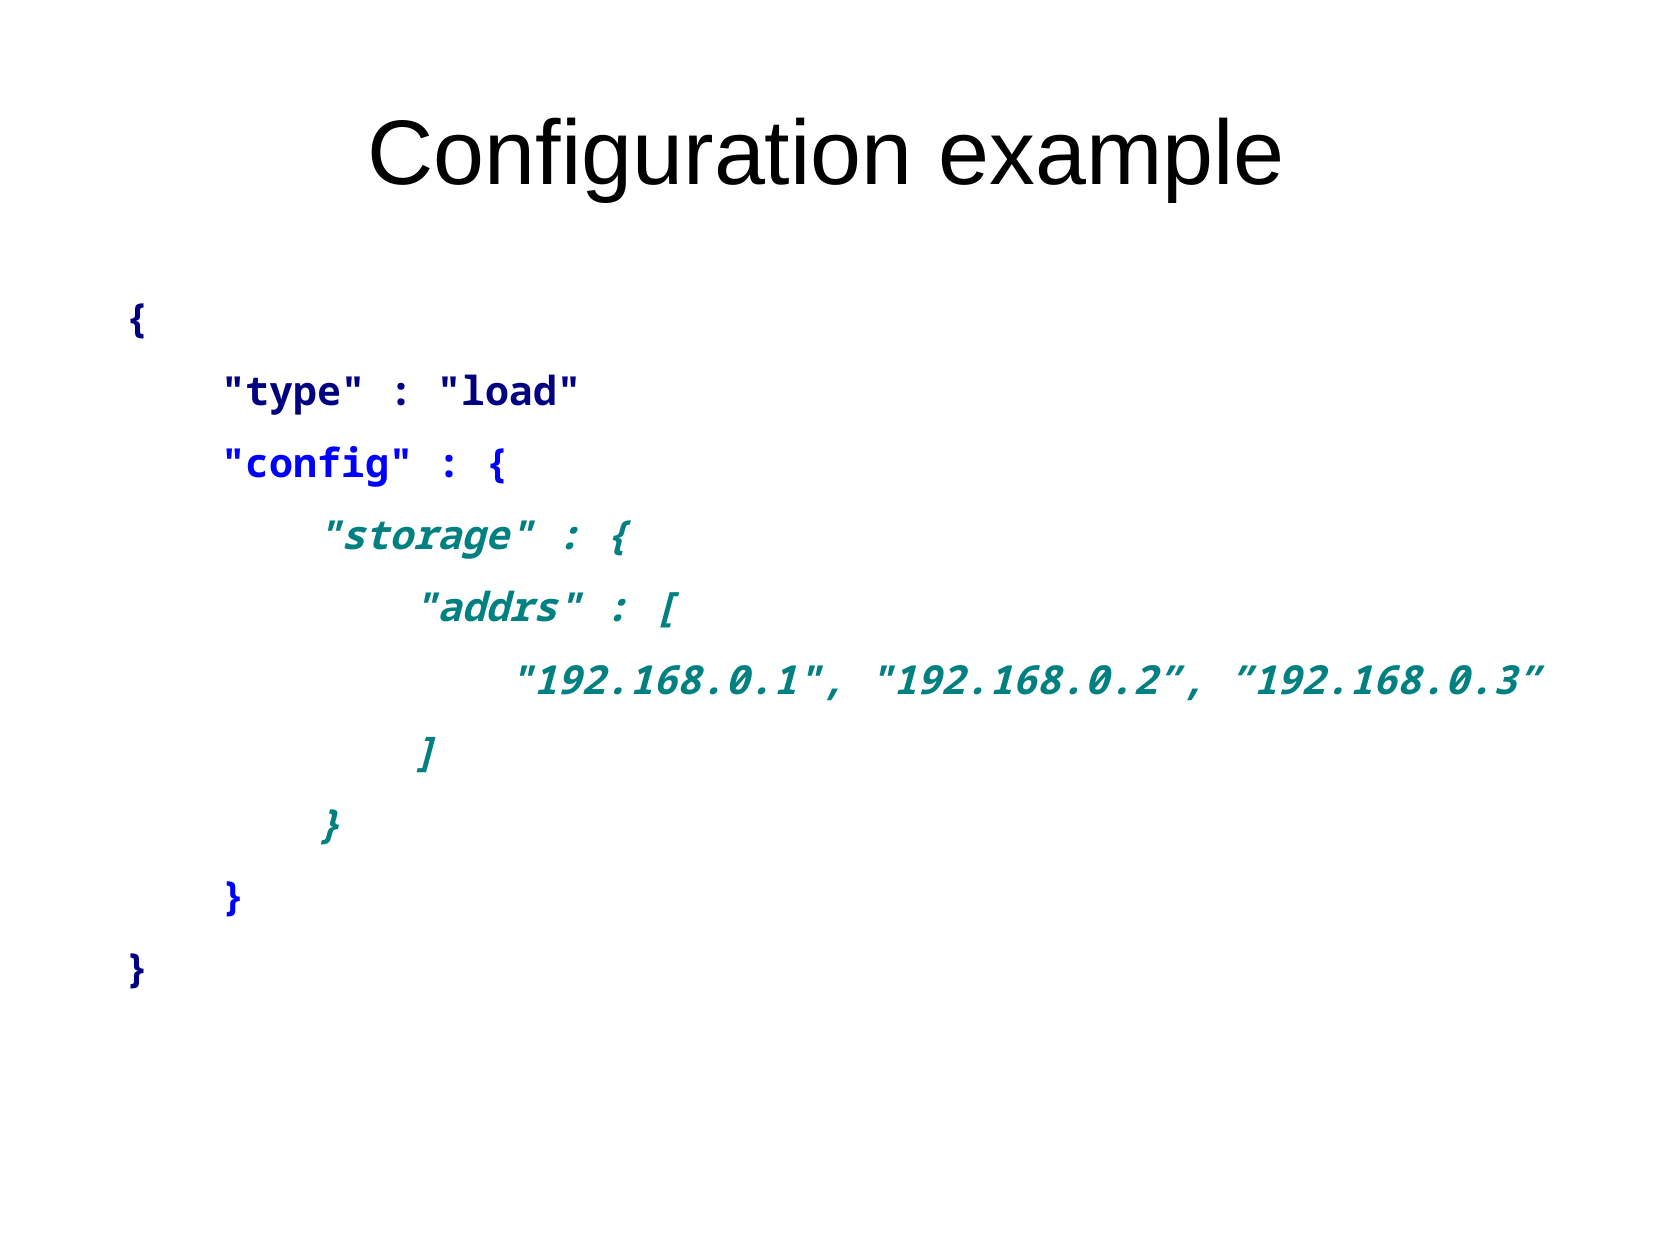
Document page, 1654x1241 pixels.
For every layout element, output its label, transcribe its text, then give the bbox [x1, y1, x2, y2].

list { "type" : "load" "config" : { "storage" : { "addrs" : [ "192.168.0.1", "192.168.0.2”, ”192.168.0.3” ] } } } [82, 290, 1571, 1010]
title Configuration example [82, 49, 1571, 257]
